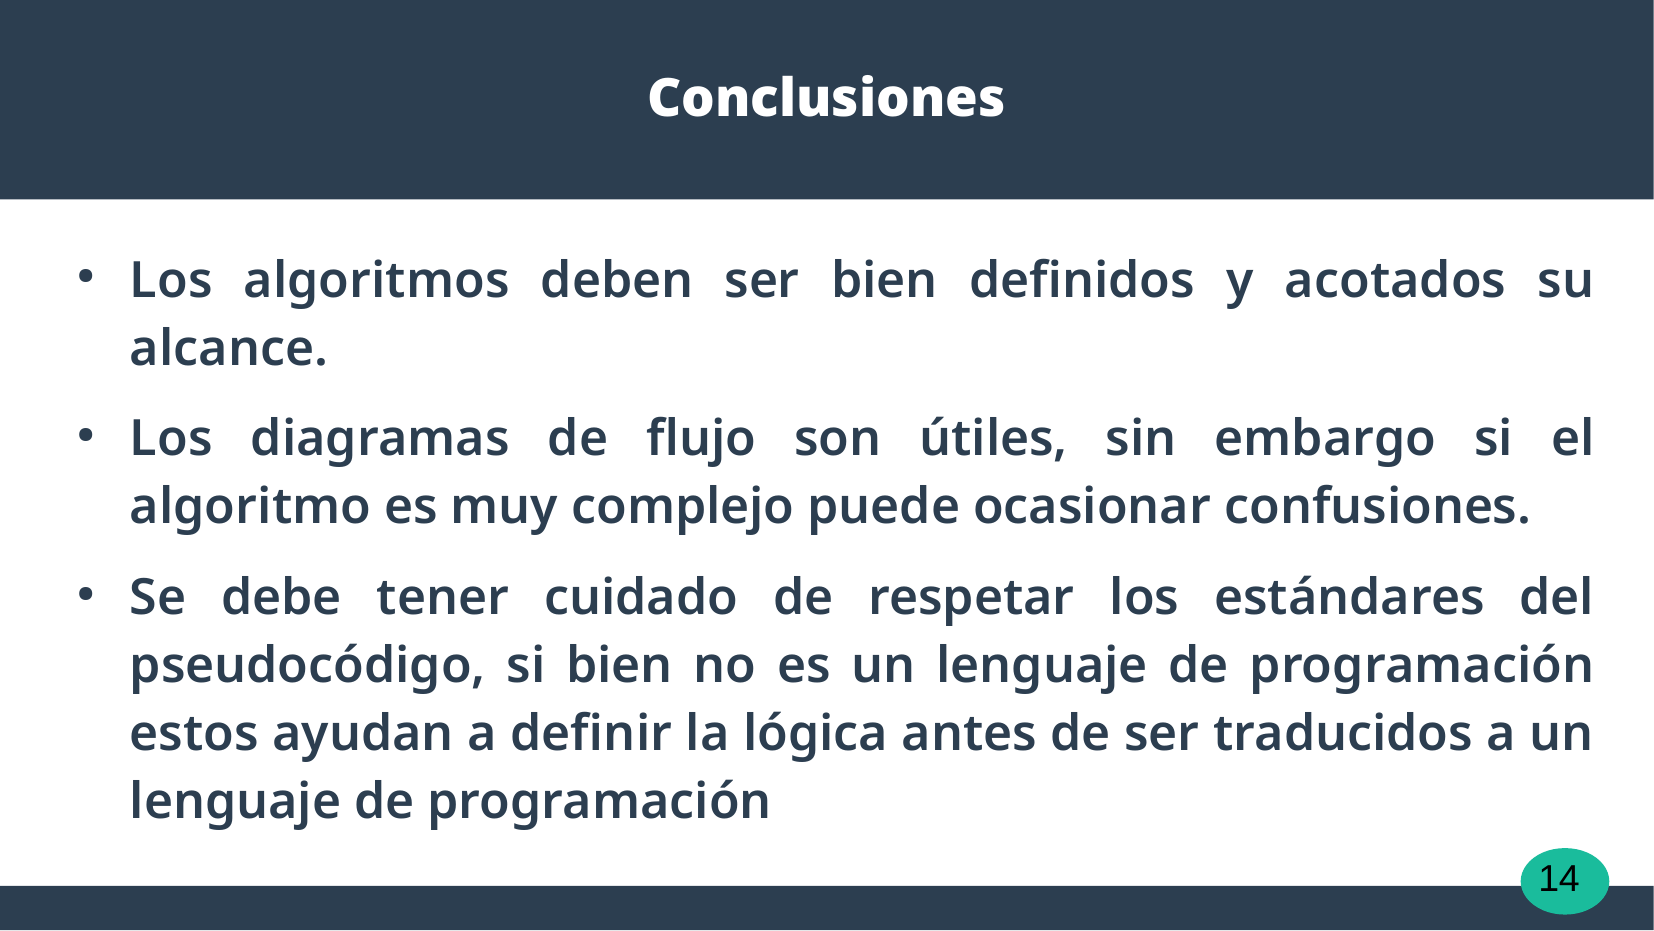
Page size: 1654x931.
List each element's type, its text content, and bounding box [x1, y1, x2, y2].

text_box 14 [1523, 850, 1612, 922]
title Conclusiones [59, 37, 1595, 156]
list Los algoritmos deben ser bien definidos y acotados su alcance. Los diagramas de flujo son útiles, sin embargo si el algoritmo es muy complejo puede ocasionar confusiones. Se debe tener cuidado de respetar los estándares del pseudocódigo, si bien no es un lenguaje de programación estos ayudan a definir la lógica antes de ser traducidos a un lenguaje de programación [59, 243, 1595, 864]
